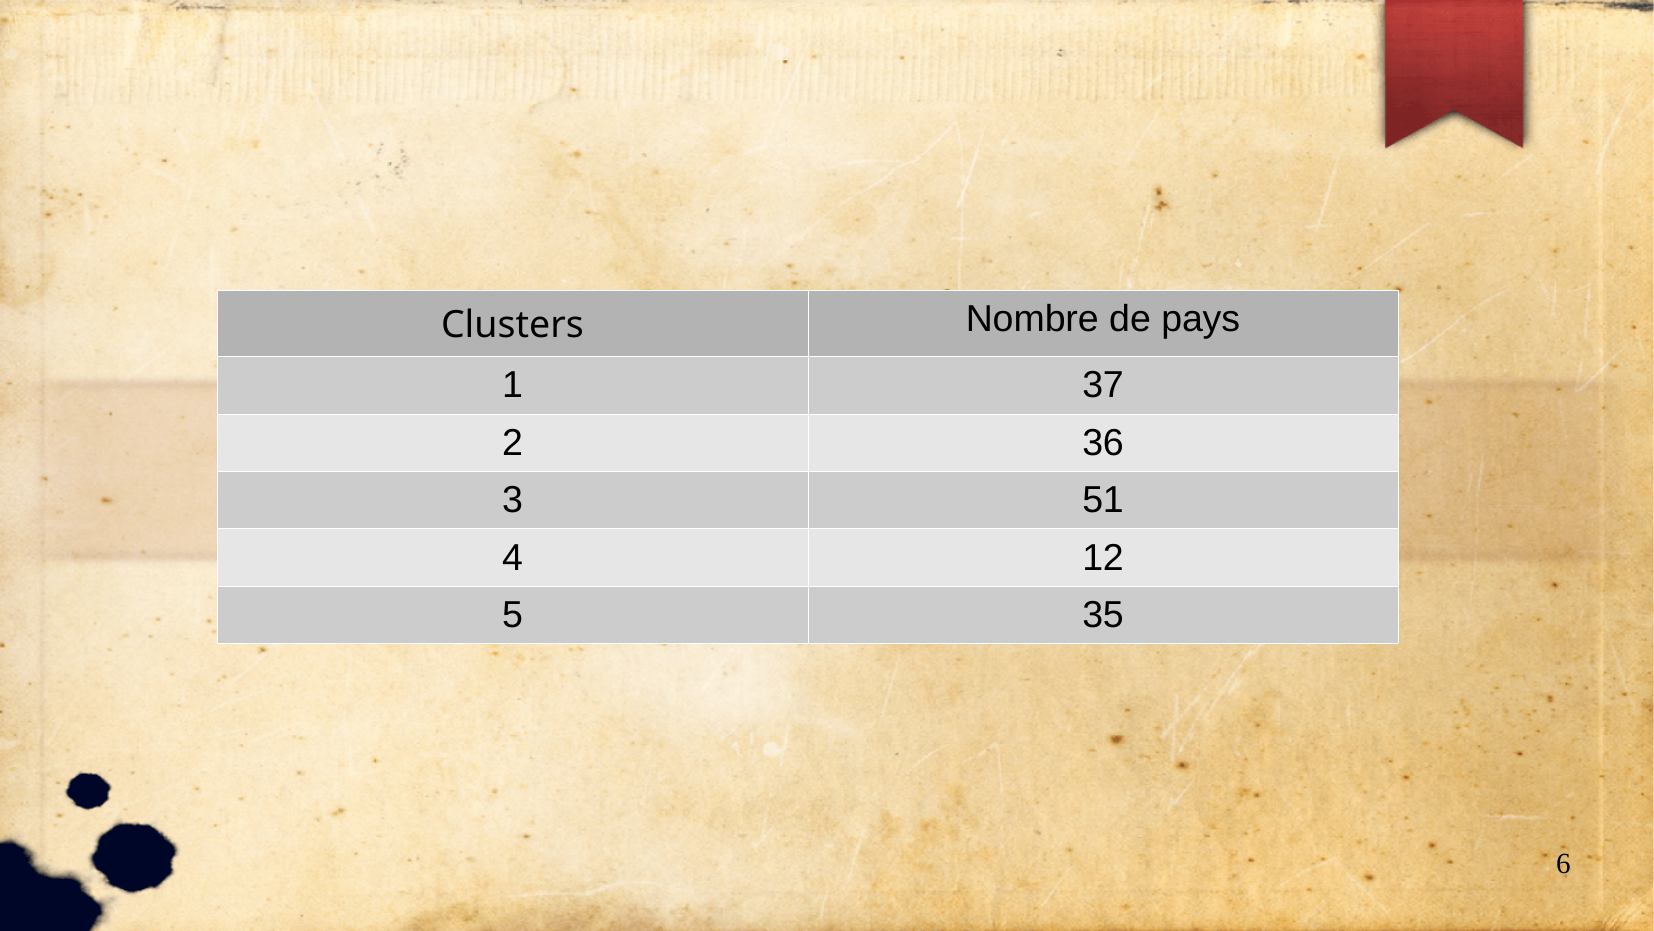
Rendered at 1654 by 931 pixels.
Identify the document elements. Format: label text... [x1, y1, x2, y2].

table_cell 51 [809, 472, 1398, 528]
table_cell 1 [218, 357, 808, 414]
table_cell 36 [809, 415, 1398, 471]
table_cell 37 [809, 357, 1398, 414]
table_cell 5 [218, 587, 808, 643]
table_cell 12 [809, 529, 1398, 586]
table_cell 3 [218, 472, 808, 528]
table_header Clusters [218, 291, 808, 356]
table_cell 35 [809, 587, 1398, 643]
table_cell 2 [218, 415, 808, 471]
table_header Nombre de pays [809, 291, 1398, 356]
picture [0, 0, 1654, 931]
table_cell 4 [218, 529, 808, 586]
